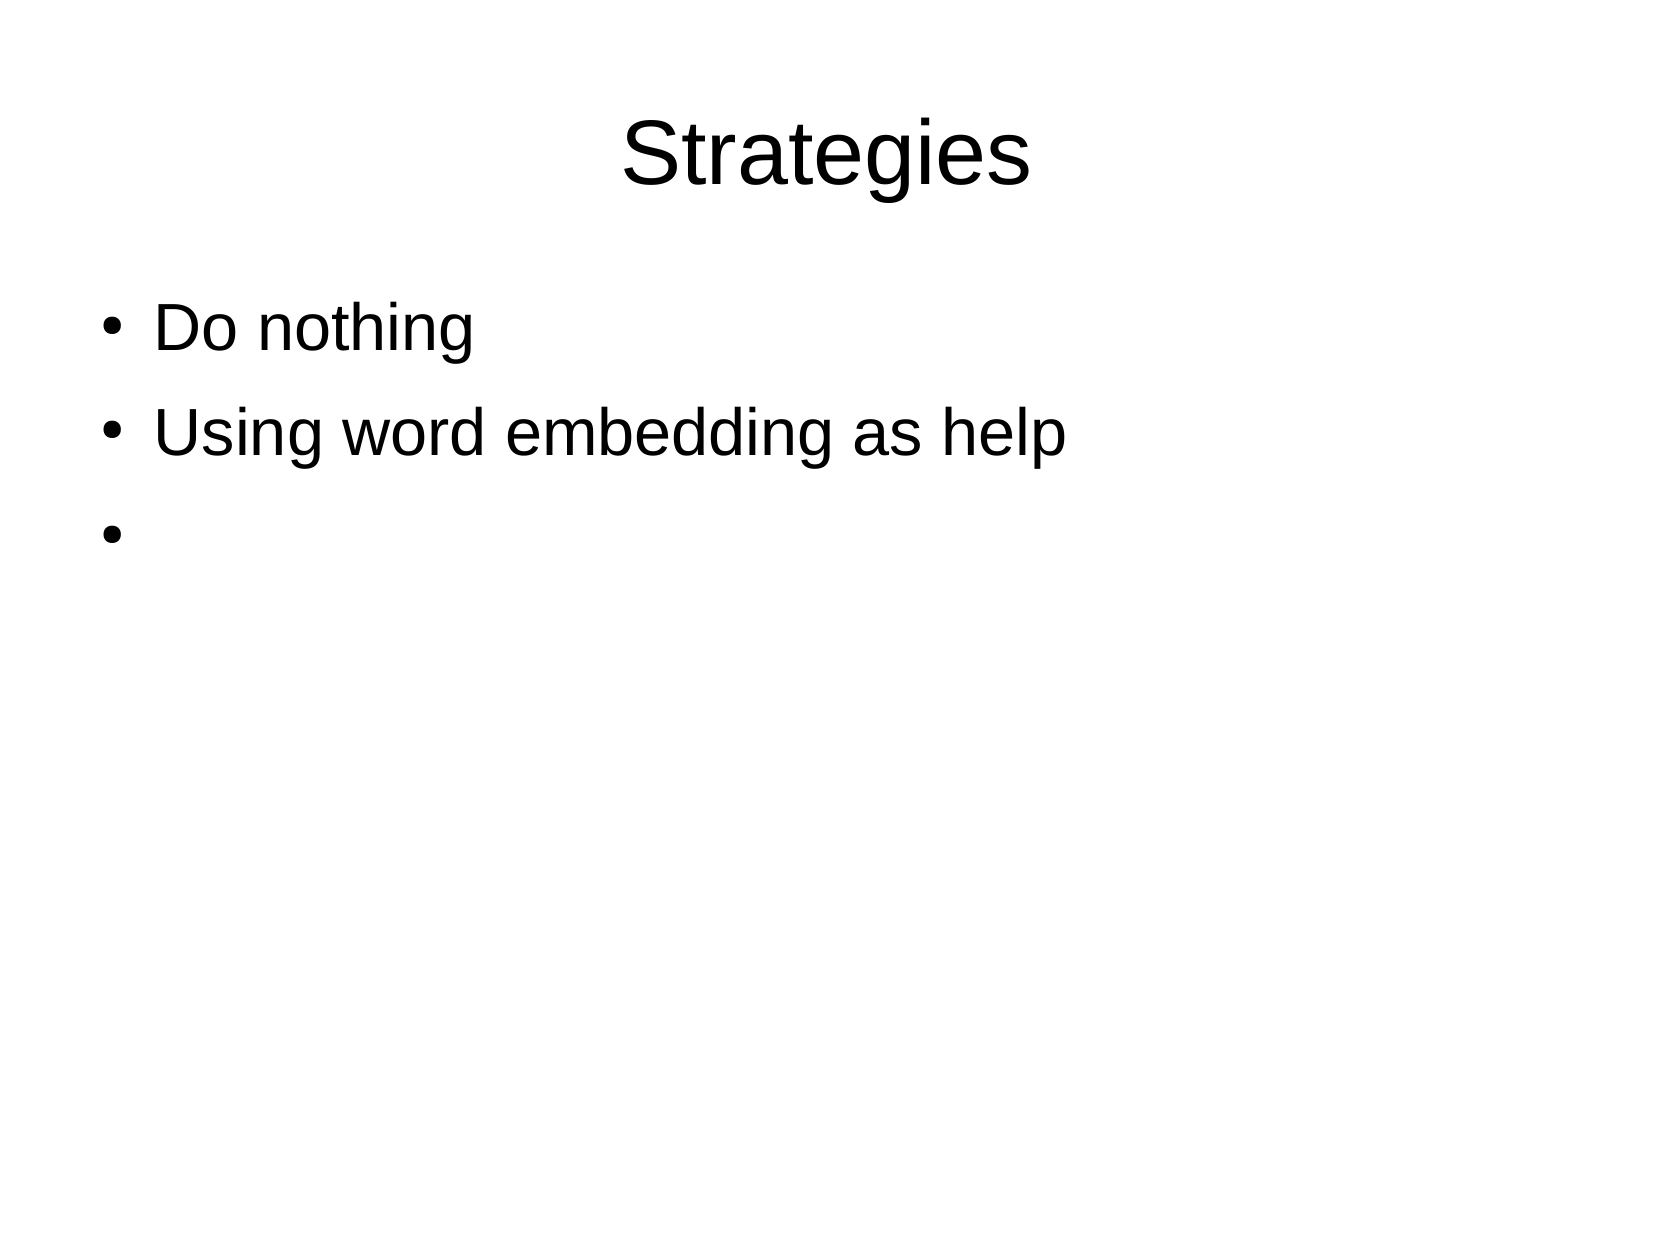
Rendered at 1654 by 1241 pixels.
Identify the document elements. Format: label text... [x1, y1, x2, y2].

title Strategies [82, 49, 1571, 257]
list Do nothing Using word embedding as help [82, 290, 1571, 1010]
